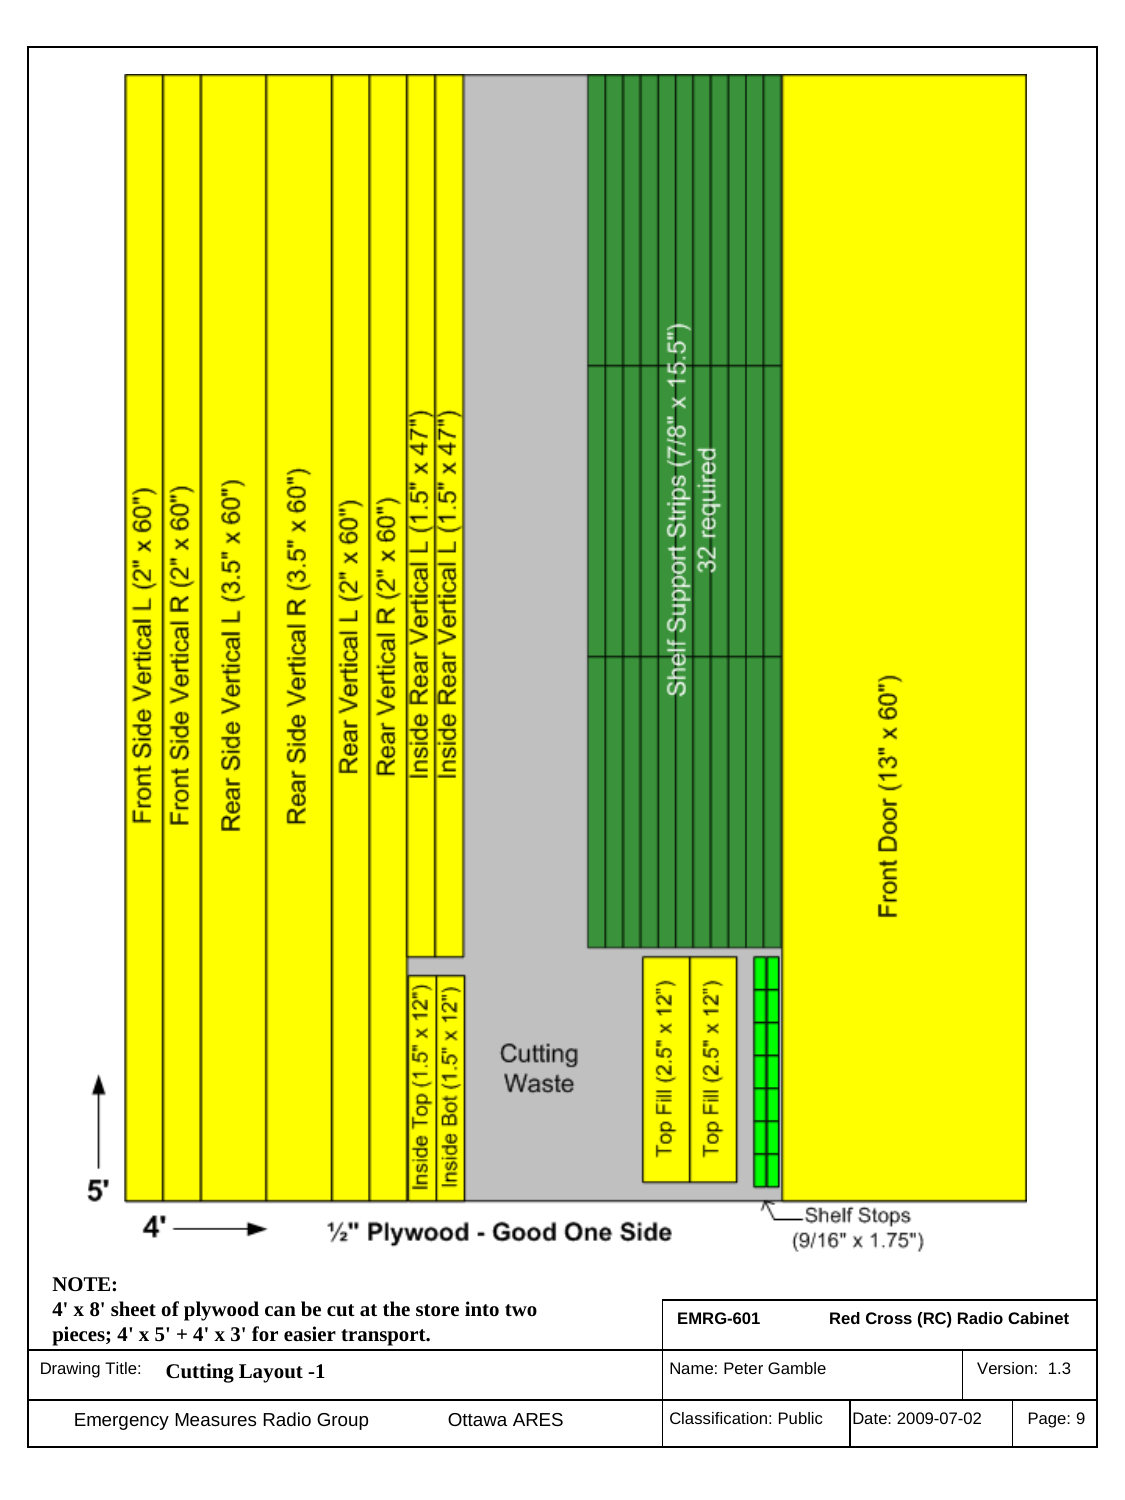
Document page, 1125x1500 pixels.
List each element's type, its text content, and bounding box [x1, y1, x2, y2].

text_box Emergency Measures Radio Group Ottawa ARES [37, 1399, 601, 1447]
text_box NOTE: 4' x 8' sheet of plywood can be cut at the store into two pieces; 4' x 5' + 4' x 3' for easier transport. [37, 1262, 600, 1353]
text_box Cutting Layout -1 [150, 1350, 341, 1391]
picture [87, 74, 1027, 1255]
text_box Page: <number> [999, 1399, 1101, 1447]
